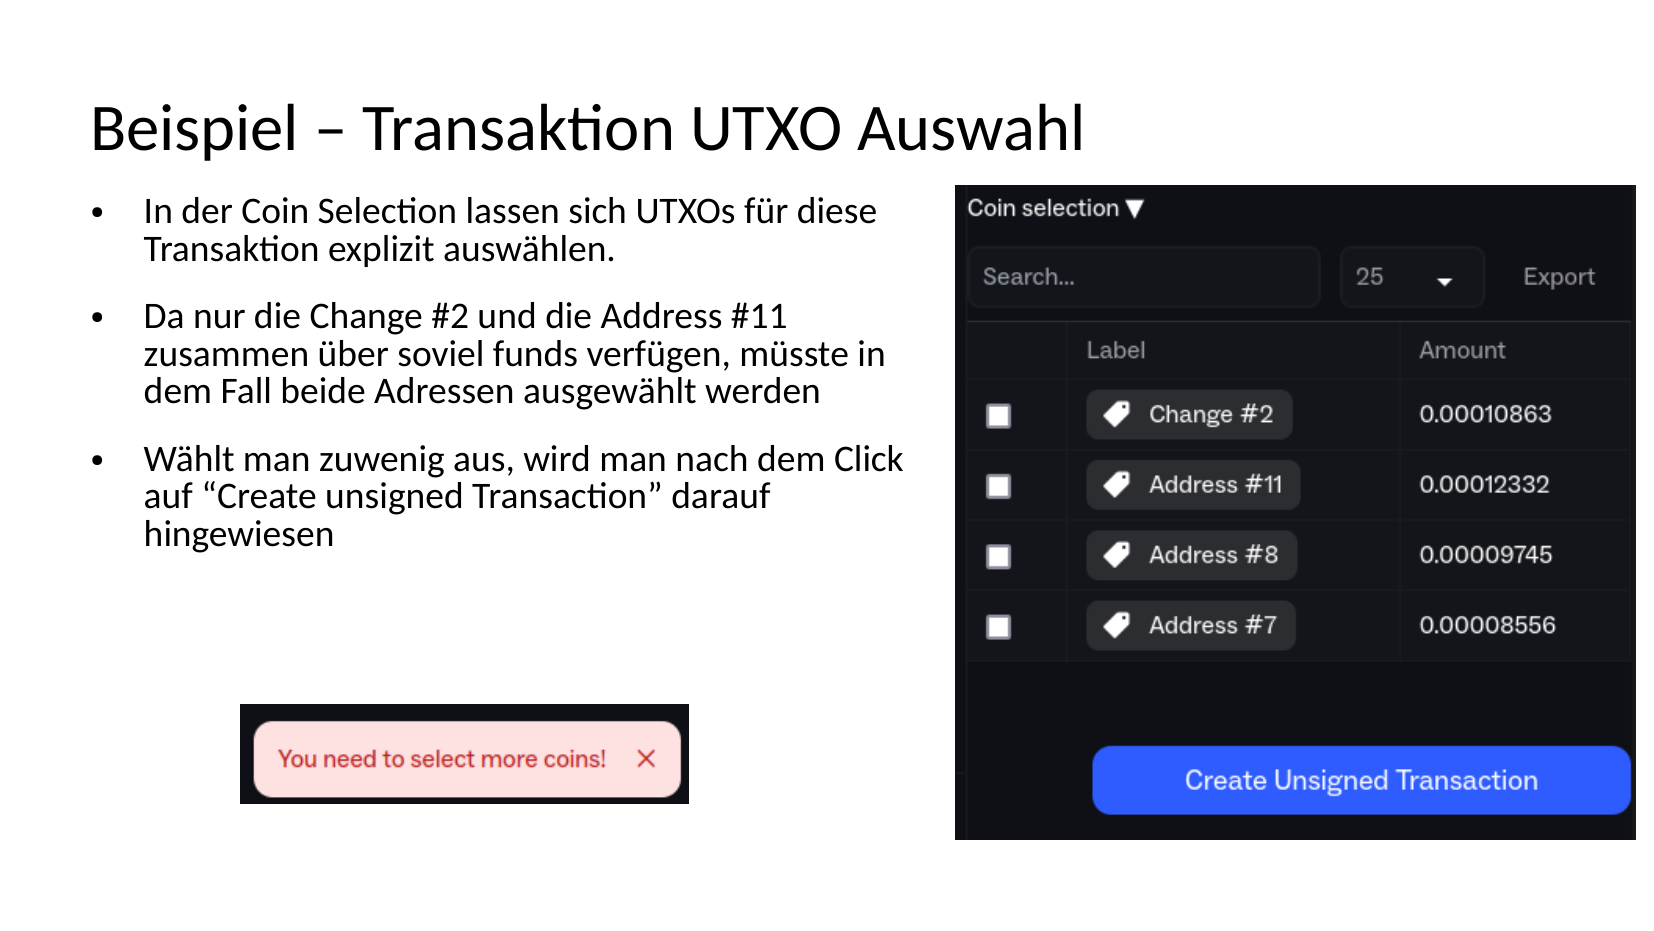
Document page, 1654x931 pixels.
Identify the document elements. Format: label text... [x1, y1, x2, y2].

picture [240, 704, 689, 804]
picture [955, 185, 1636, 841]
title Beispiel – Transaktion UTXO Auswahl [90, 33, 1410, 234]
list In der Coin Selection lassen sich UTXOs für diese Transaktion explizit auswählen. Da nur die Change #2 und die Address #11 zusammen über soviel funds verfügen, müsste in dem Fall beide Adressen ausgewählt werden Wählt man zuwenig aus, wird man nach dem Click auf “Create unsigned Transaction” darauf hingewiesen [72, 195, 946, 887]
